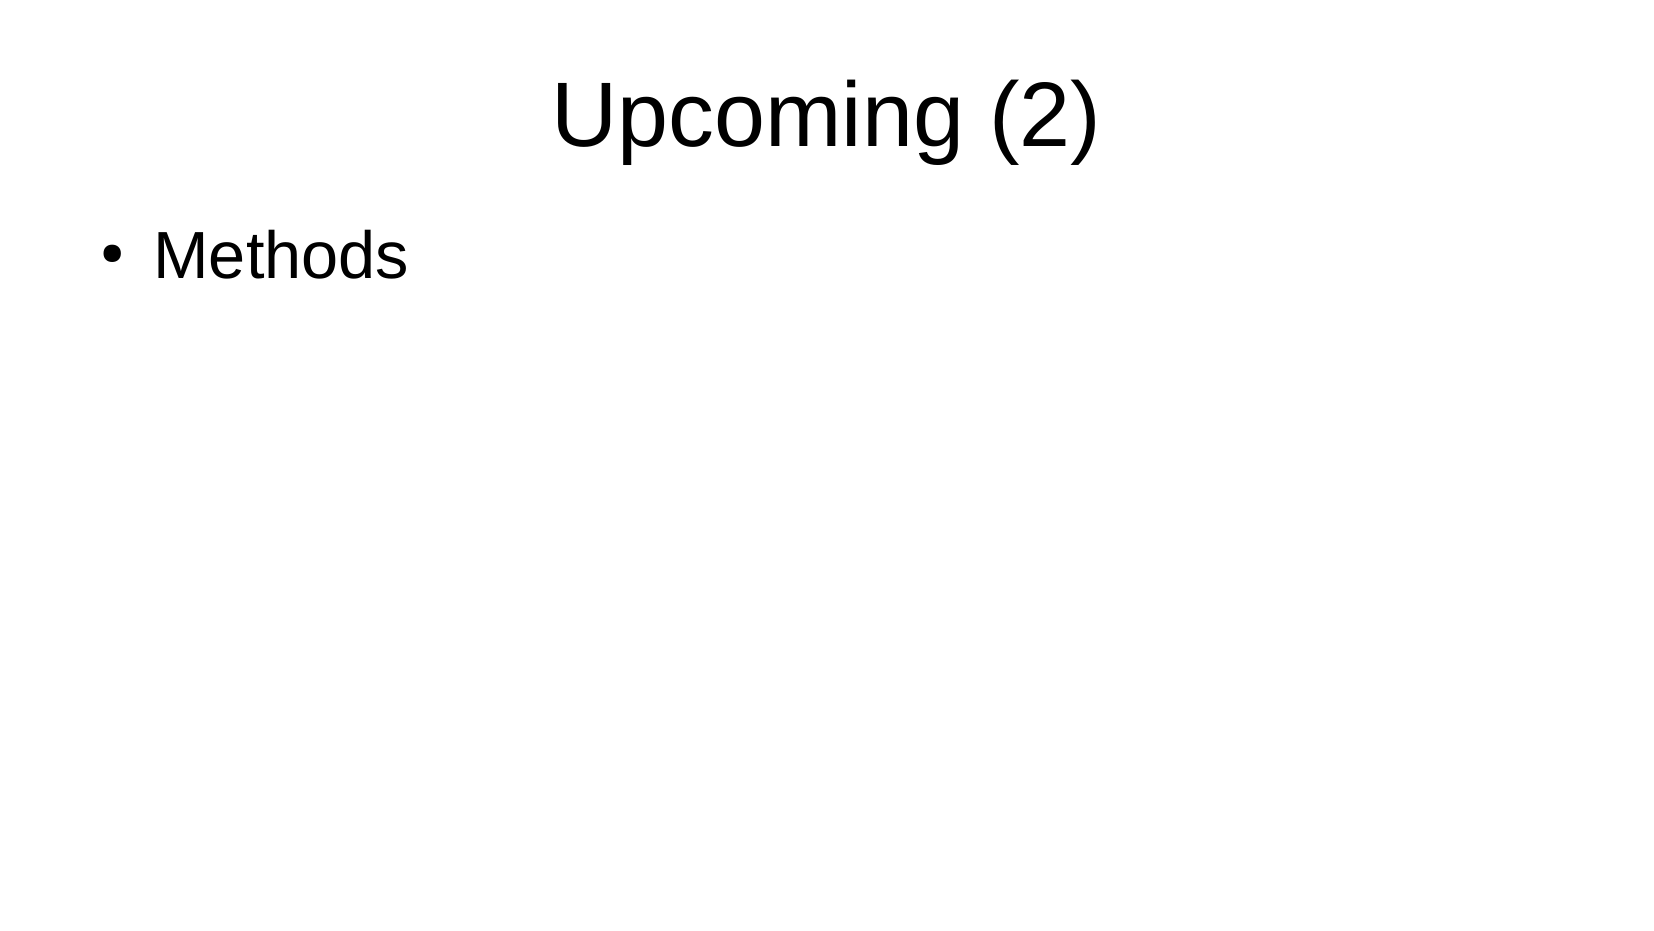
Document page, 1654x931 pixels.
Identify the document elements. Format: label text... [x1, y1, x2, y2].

title Upcoming (2) [82, 37, 1571, 193]
list Methods [82, 217, 1571, 758]
